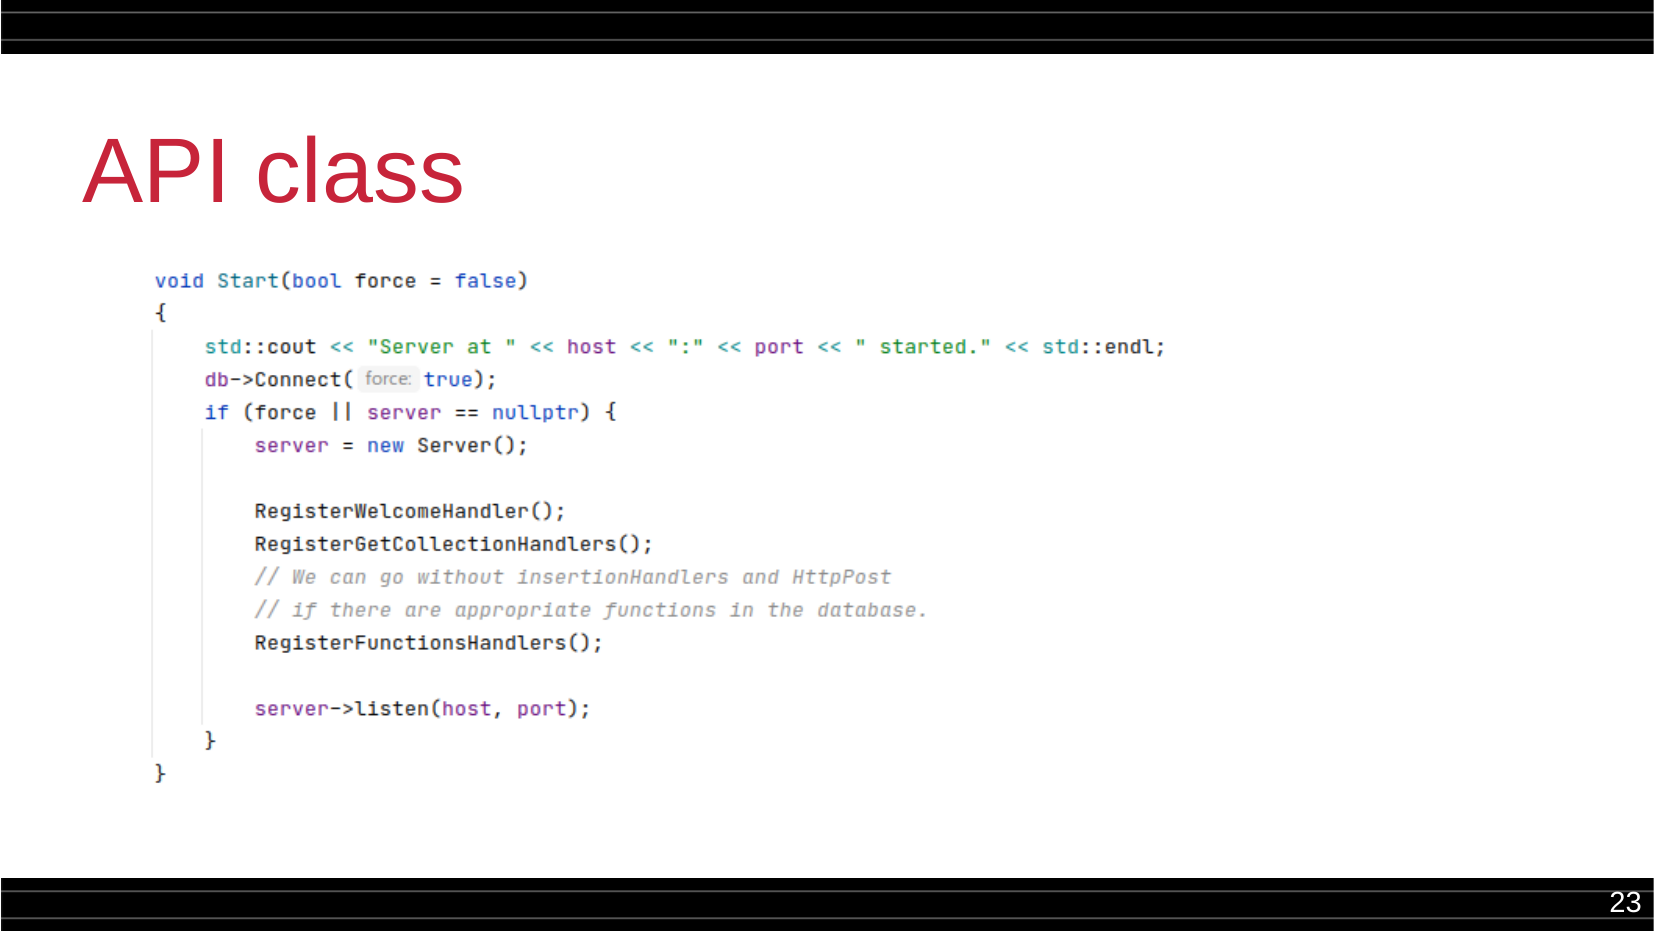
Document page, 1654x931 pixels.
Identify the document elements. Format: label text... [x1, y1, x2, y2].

picture [150, 269, 1175, 794]
picture [1, 0, 1654, 54]
picture [1, 878, 1654, 931]
title API class [82, 92, 1571, 249]
